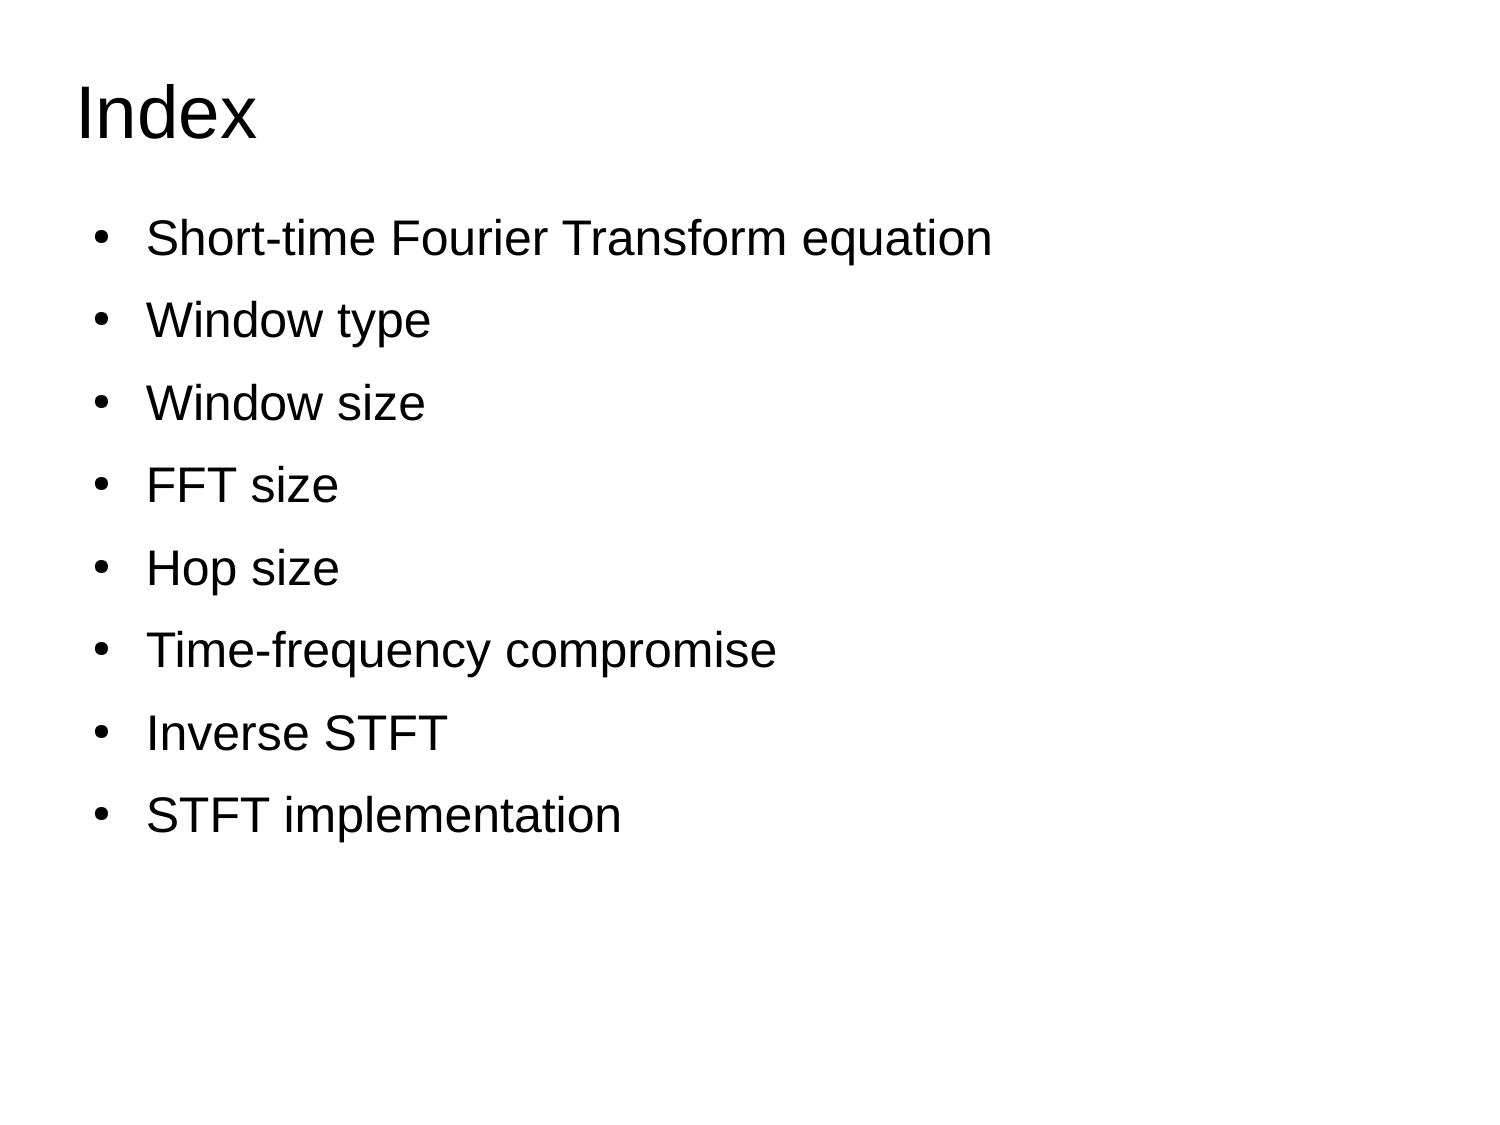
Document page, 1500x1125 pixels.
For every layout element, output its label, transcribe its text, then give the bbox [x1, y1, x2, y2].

title Index [75, 44, 1425, 180]
list Short-time Fourier Transform equation Window type Window size FFT size Hop size Time-frequency compromise Inverse STFT STFT implementation [75, 210, 1425, 997]
